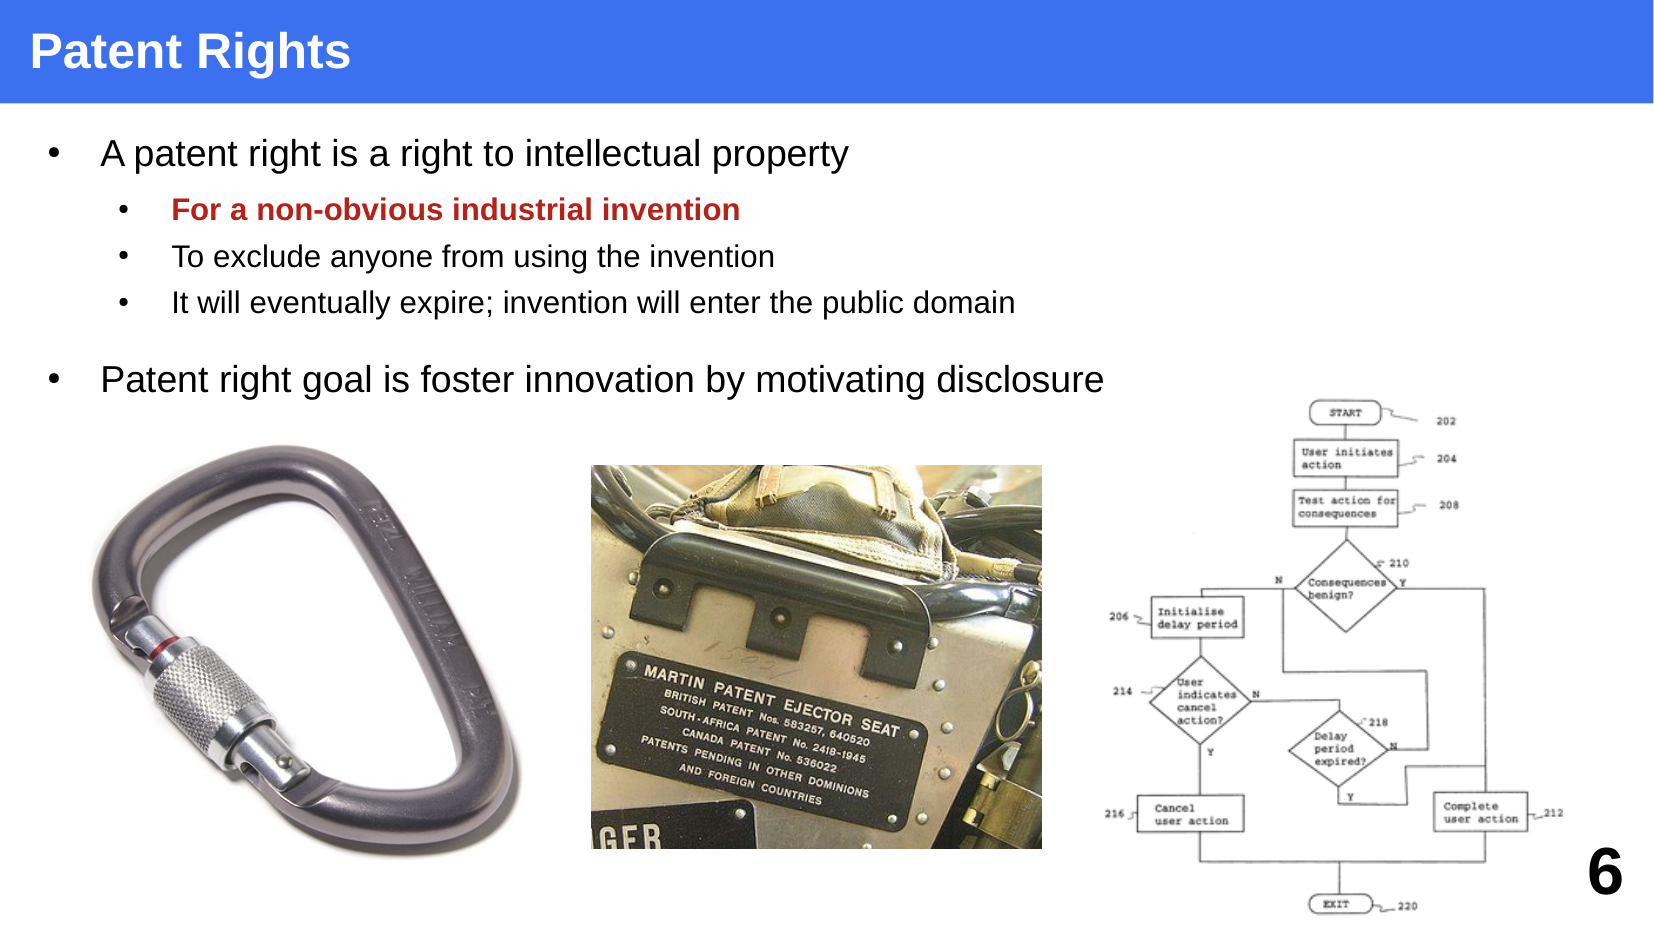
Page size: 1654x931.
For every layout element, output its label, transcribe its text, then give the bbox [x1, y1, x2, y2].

picture [591, 465, 1042, 849]
picture [1101, 388, 1571, 925]
list A patent right is a right to intellectual property For a non-obvious industrial invention To exclude anyone from using the invention It will eventually expire; invention will enter the public domain Patent right goal is foster innovation by motivating disclosure [29, 132, 1625, 813]
picture [80, 431, 531, 882]
title Patent Rights [0, 0, 1654, 104]
